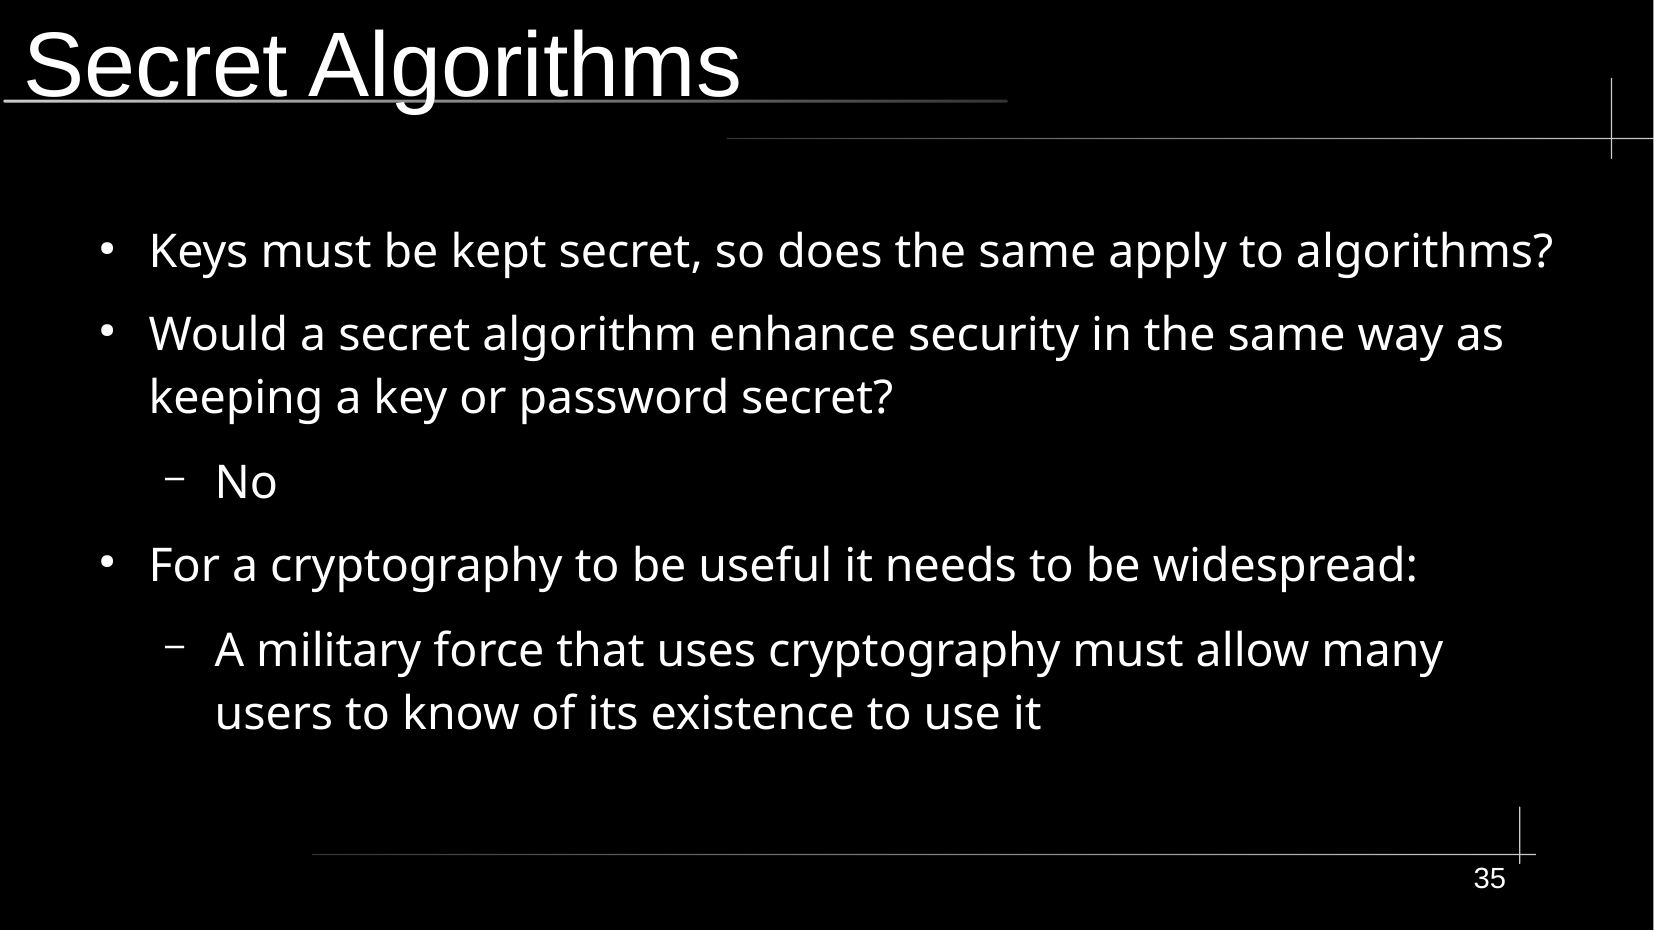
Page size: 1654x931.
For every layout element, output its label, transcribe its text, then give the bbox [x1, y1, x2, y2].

title Secret Algorithms [23, 11, 1589, 119]
list Keys must be kept secret, so does the same apply to algorithms? Would a secret algorithm enhance security in the same way as keeping a key or password secret? No For a cryptography to be useful it needs to be widespread: A military force that uses cryptography must allow many users to know of its existence to use it [82, 217, 1571, 758]
